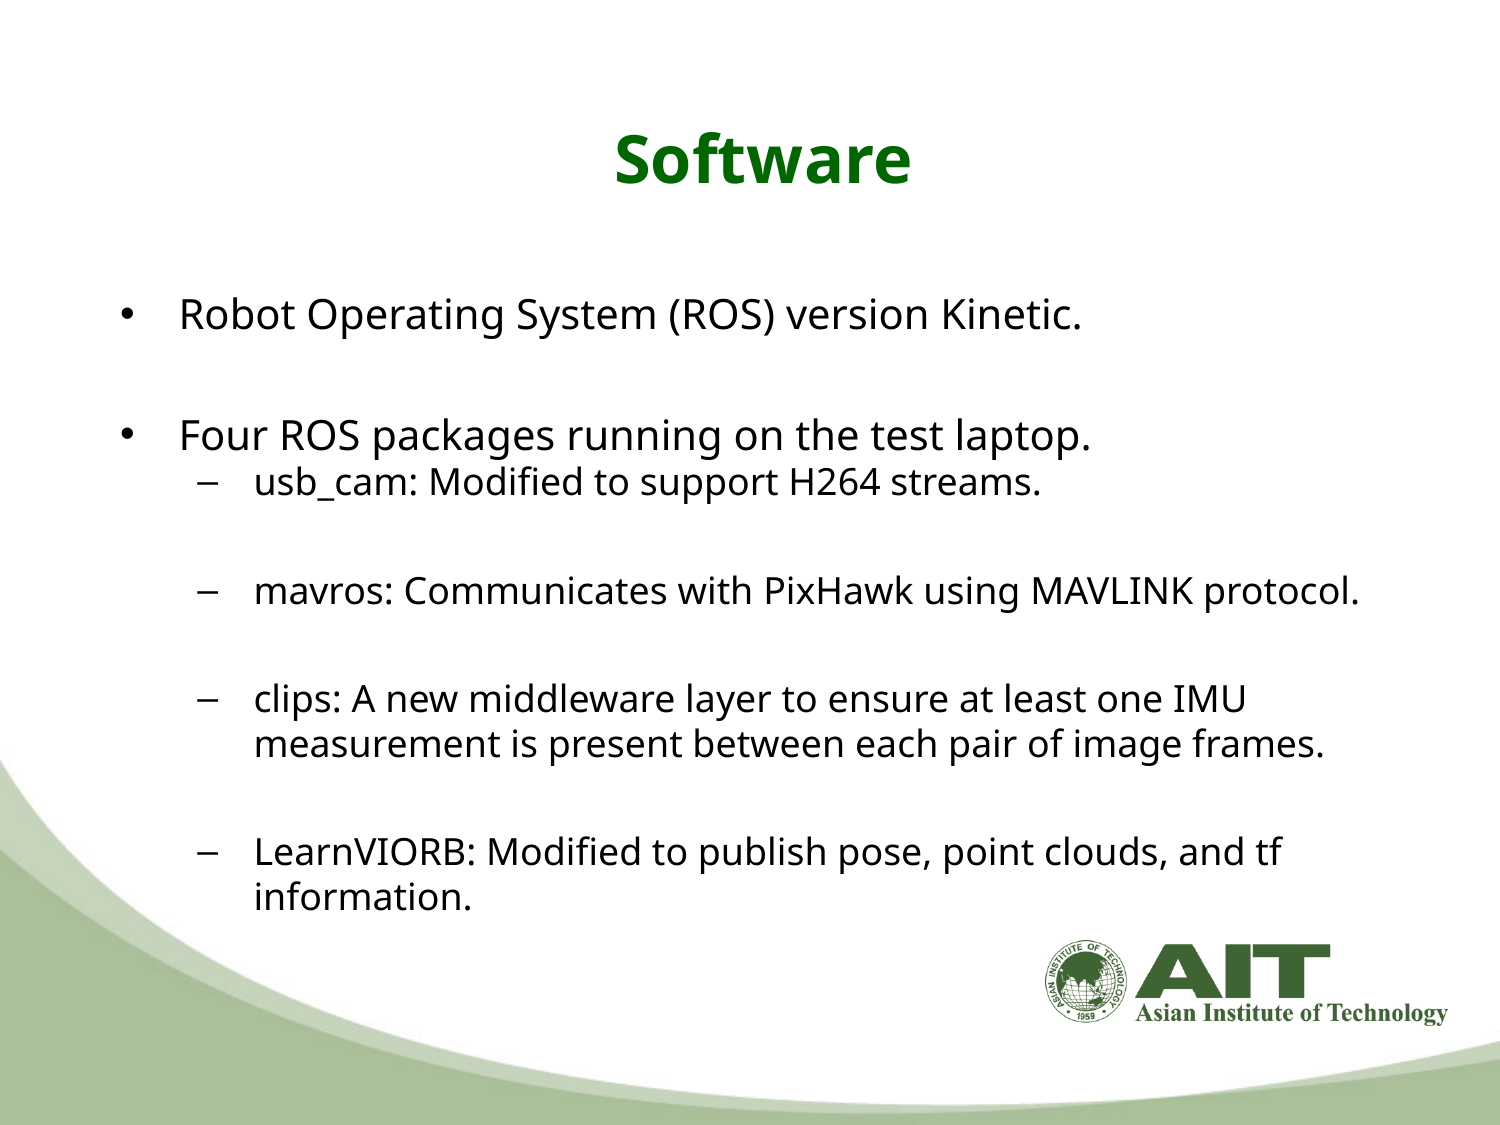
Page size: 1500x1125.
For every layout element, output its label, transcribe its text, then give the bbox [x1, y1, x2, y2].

picture [0, 0, 1500, 1125]
title Software [88, 63, 1439, 251]
list Robot Operating System (ROS) version Kinetic. Four ROS packages running on the test laptop. usb_cam: Modified to support H264 streams. mavros: Communicates with PixHawk using MAVLINK protocol. clips: A new middleware layer to ensure at least one IMU measurement is present between each pair of image frames. LearnVIORB: Modified to publish pose, point clouds, and tf information. [88, 280, 1439, 1024]
